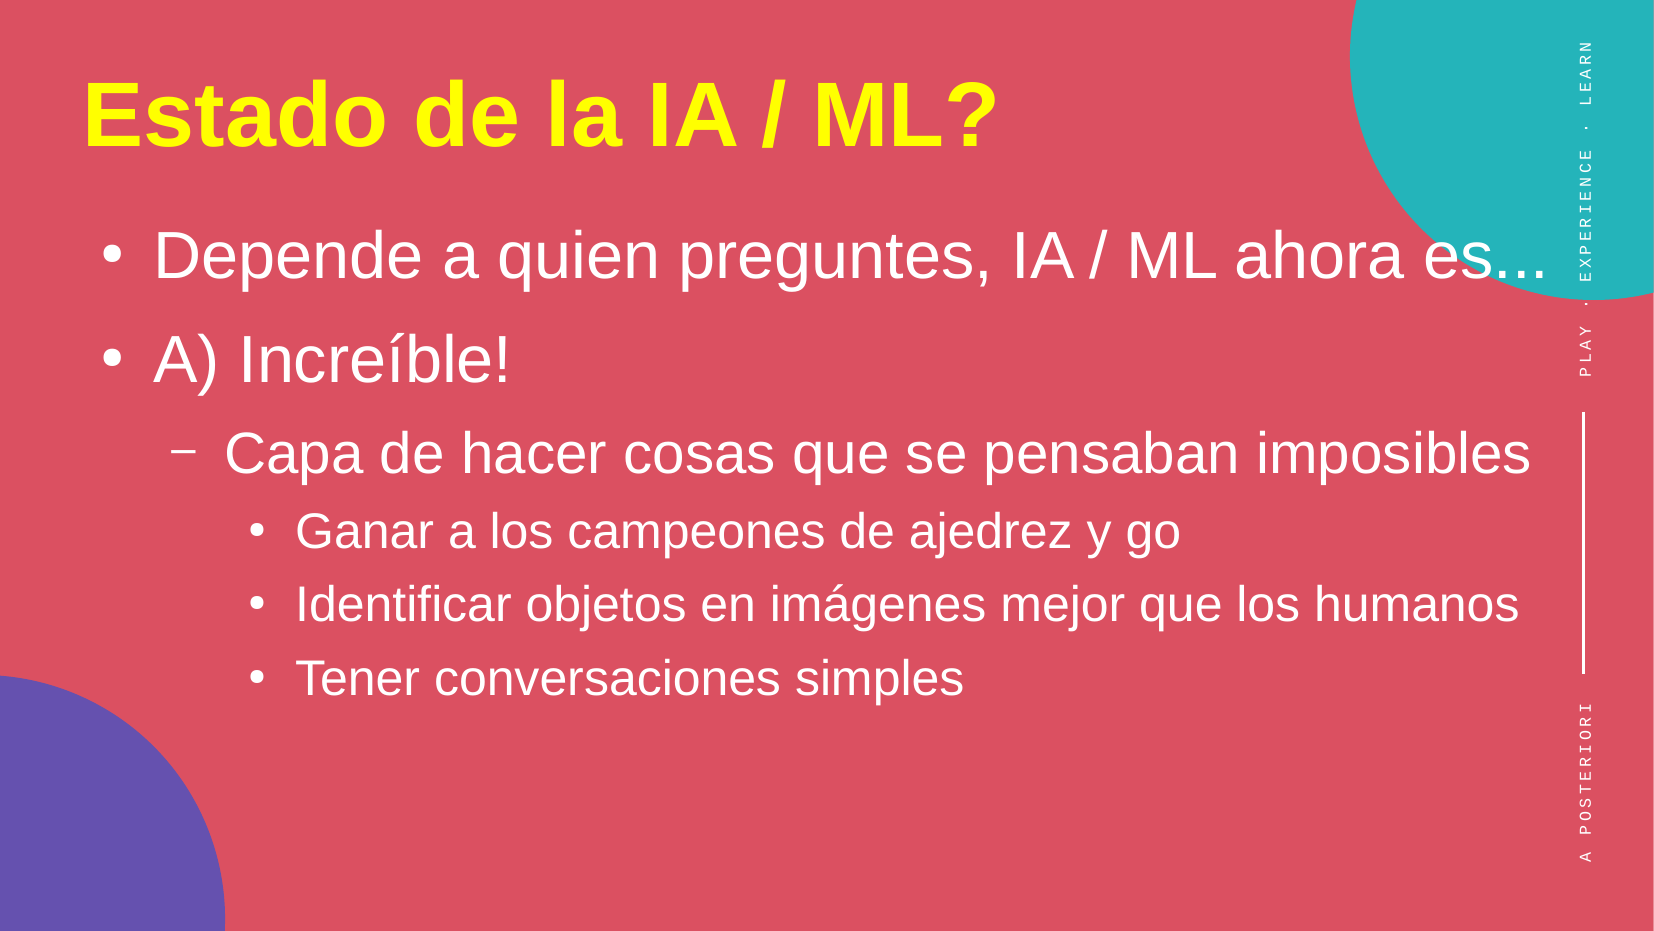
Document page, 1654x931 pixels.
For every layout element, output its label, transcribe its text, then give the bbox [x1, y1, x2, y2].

title Estado de la IA / ML? [82, 37, 1351, 193]
list Depende a quien preguntes, IA / ML ahora es... A) Increíble! Capa de hacer cosas que se pensaban imposibles Ganar a los campeones de ajedrez y go Identificar objetos en imágenes mejor que los humanos Tener conversaciones simples [82, 217, 1571, 758]
